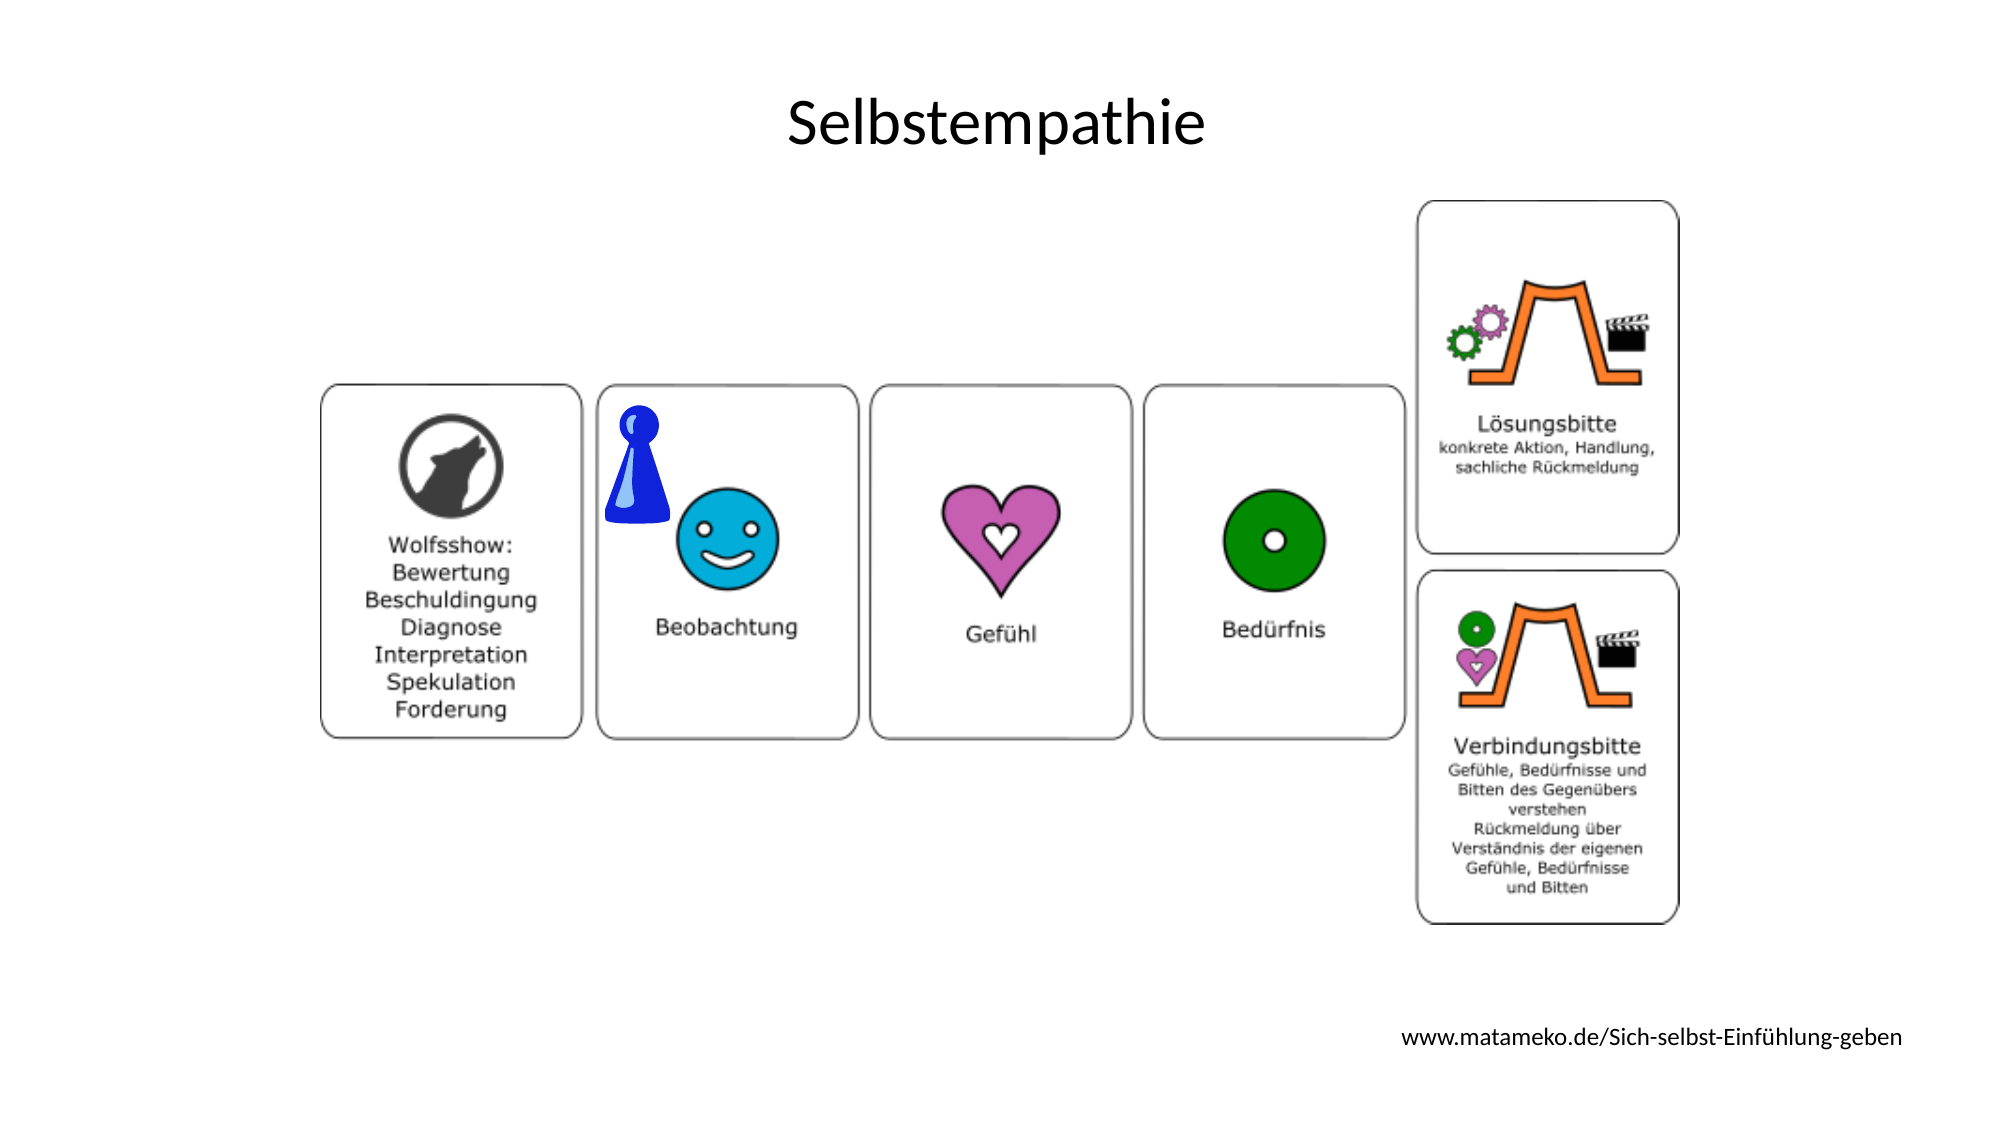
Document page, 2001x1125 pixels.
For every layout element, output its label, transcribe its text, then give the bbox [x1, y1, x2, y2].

text_box Selbstempathie [772, 70, 1228, 167]
text_box [605, 405, 671, 524]
text_box www.matameko.de/Sich-selbst-Einfühlung-geben [1386, 1013, 1919, 1058]
picture [320, 200, 1680, 925]
